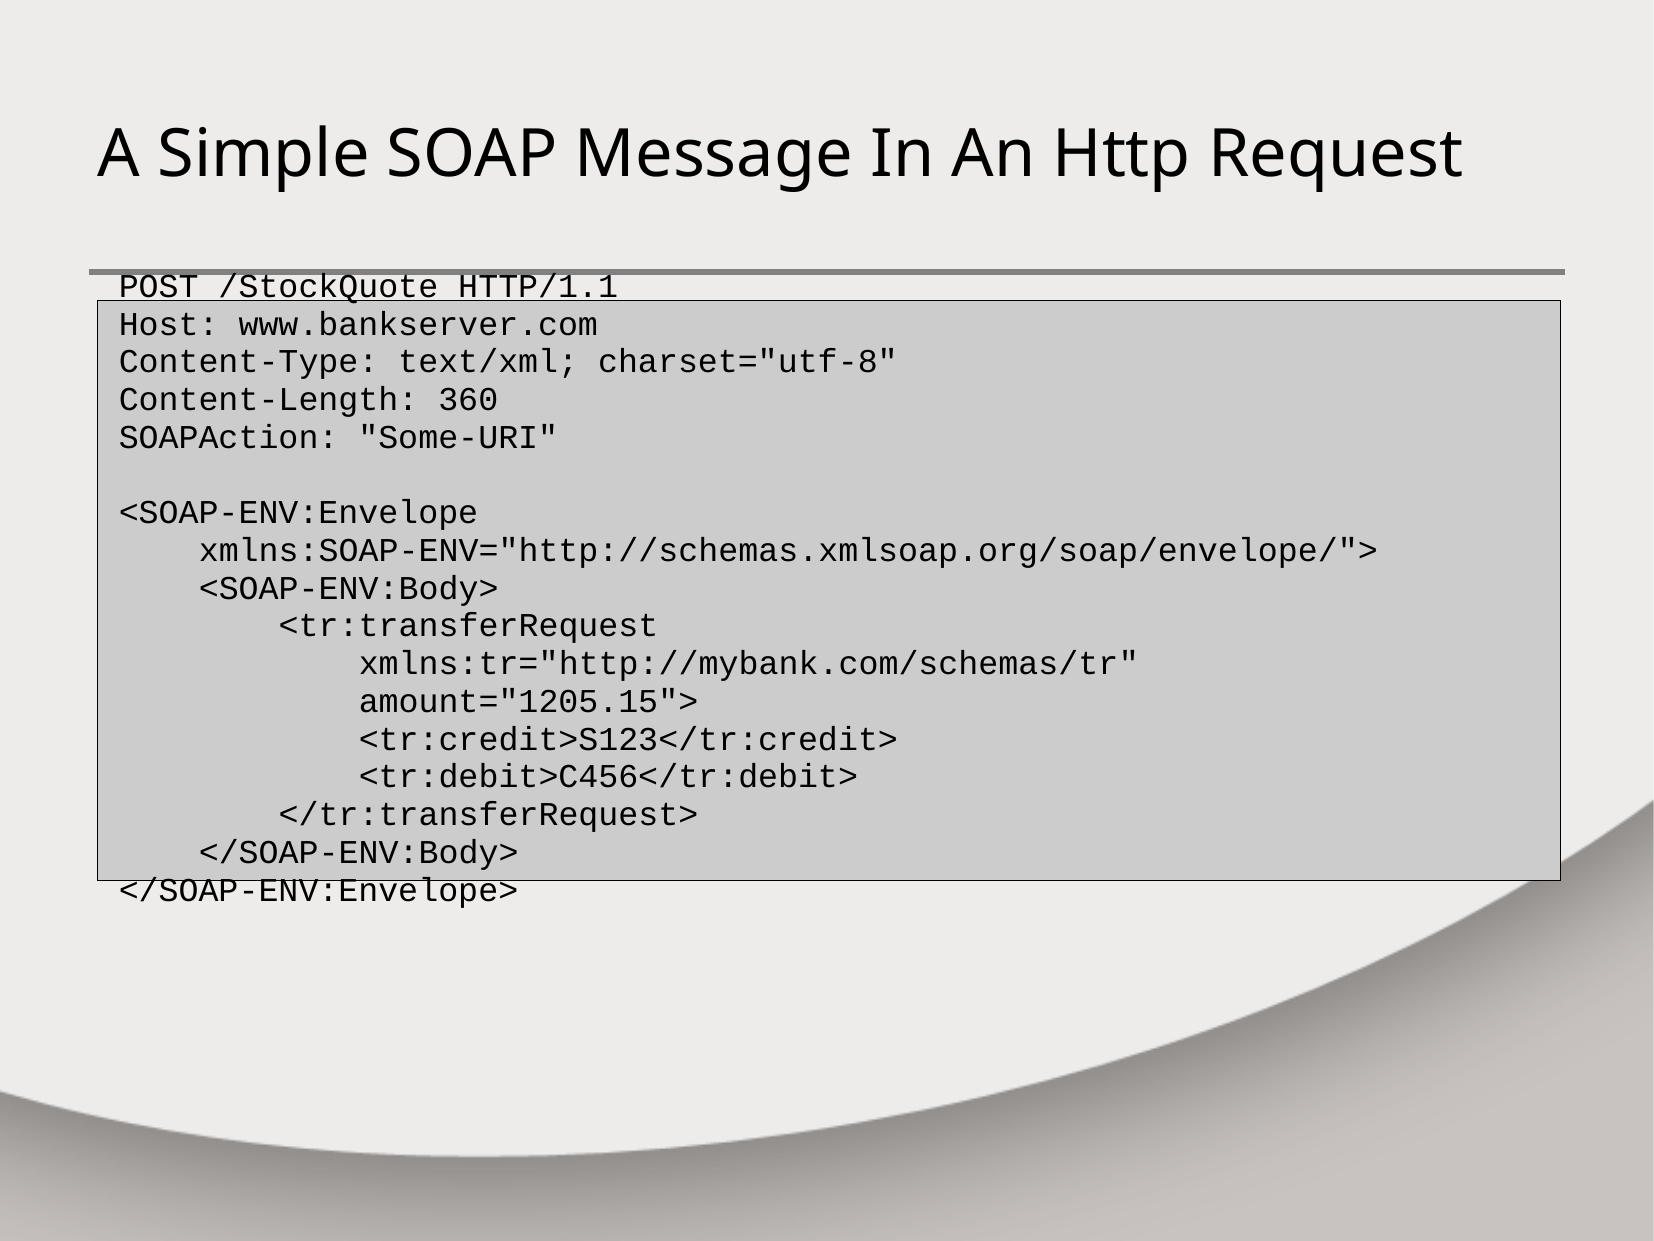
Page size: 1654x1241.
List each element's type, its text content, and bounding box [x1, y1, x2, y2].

text_box POST /StockQuote HTTP/1.1 Host: www.bankserver.com Content-Type: text/xml; charset="utf-8" Content-Length: 360 SOAPAction: "Some-URI" <SOAP-ENV:Envelope xmlns:SOAP-ENV="http://schemas.xmlsoap.org/soap/envelope/"> <SOAP-ENV:Body> <tr:transferRequest xmlns:tr="http://mybank.com/schemas/tr" amount="1205.15"> <tr:credit>S123</tr:credit> <tr:debit>C456</tr:debit> </tr:transferRequest> </SOAP-ENV:Body> </SOAP-ENV:Envelope> [97, 300, 1561, 881]
title A Simple SOAP Message In An Http Request [97, 75, 1561, 226]
picture [0, 0, 1654, 1241]
